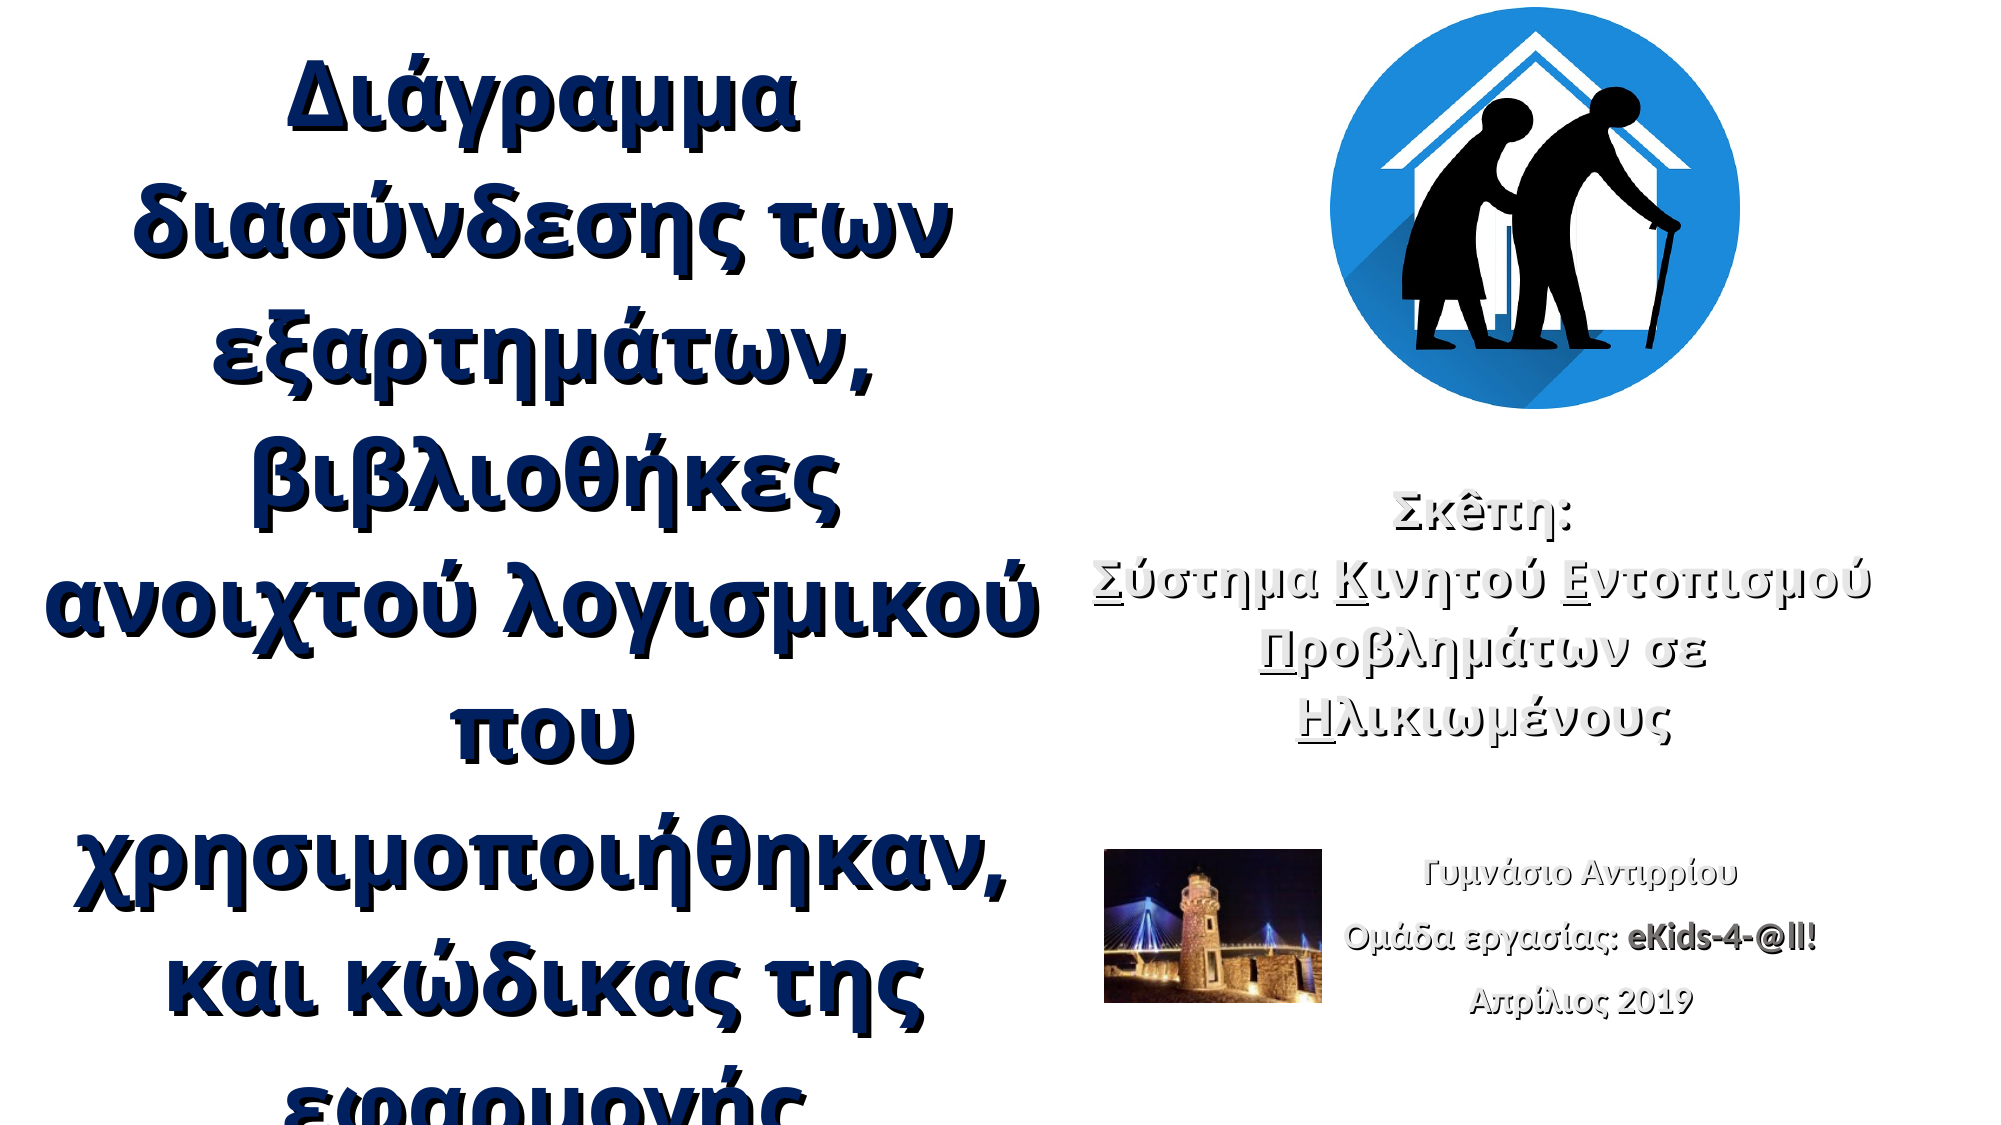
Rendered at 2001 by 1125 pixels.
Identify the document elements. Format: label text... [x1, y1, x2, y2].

picture [1104, 849, 1322, 1003]
text_box Γυμνάσιο Αντιρρίου Ομάδα εργασίας: eKids-4-@ll! Απρίλιος 2019 [1315, 812, 1846, 1048]
picture [1330, 7, 1740, 409]
text_box Διάγραμμα διασύνδεσης των εξαρτημάτων, βιβλιοθήκες ανοιχτού λογισμικού που χρησιμοποιήθηκαν, και κώδικας της εφαρμογής [12, 11, 1073, 1118]
title Σκêπη: Σύστημα Κινητού Εντοπισμού Προβλημάτων σε Ηλικιωμένους [1073, 429, 1899, 784]
